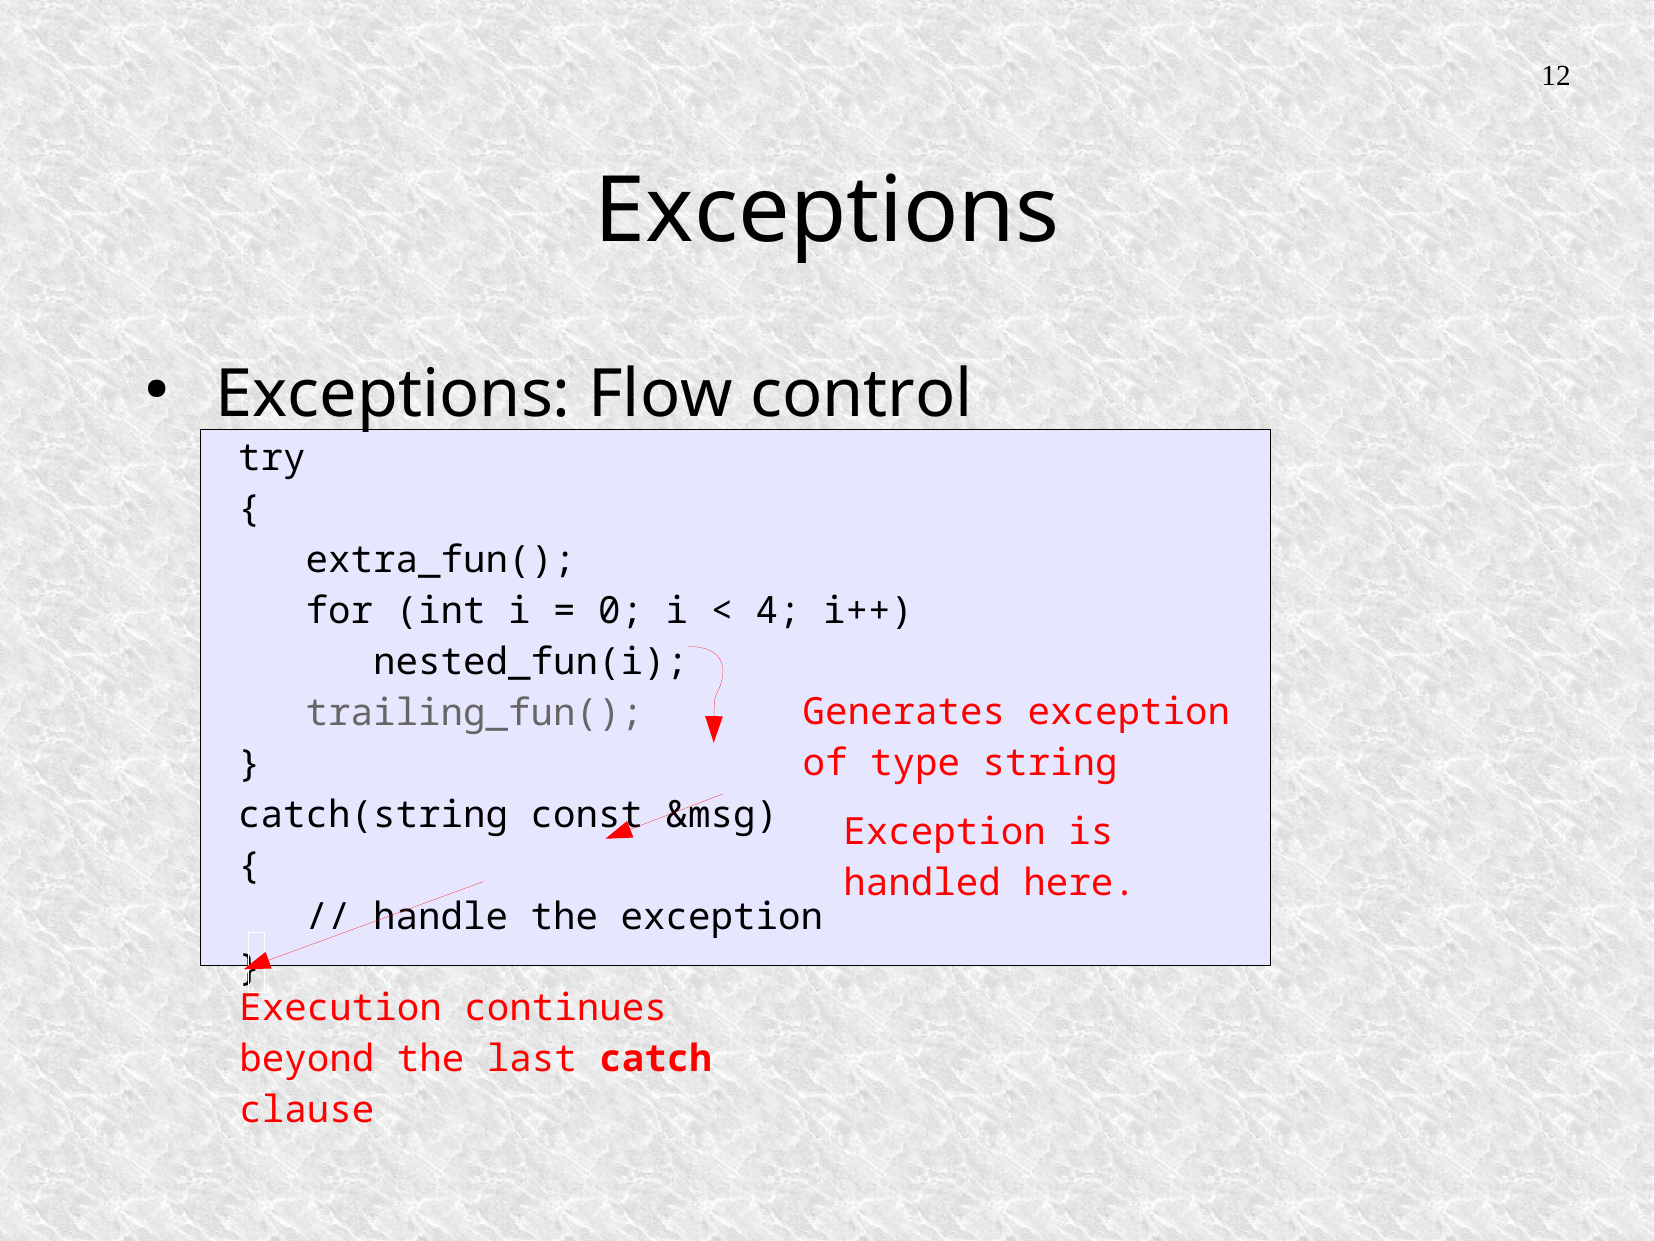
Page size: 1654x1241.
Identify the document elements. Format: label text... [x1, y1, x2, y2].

text_box Execution continues beyond the last catch clause [239, 980, 766, 1122]
text_box Generates exception of type string [802, 684, 1231, 775]
list Exceptions: Flow control [127, 344, 1540, 1127]
text_box try { extra_fun(); for (int i = 0; i < 4; i++) nested_fun(i); trailing_fun(); } catch(string const &msg) { // handle the exception } [103, 430, 1066, 1241]
title Exceptions [121, 102, 1534, 311]
text_box Exception is handled here. [843, 804, 1136, 896]
picture [0, 0, 1654, 1241]
